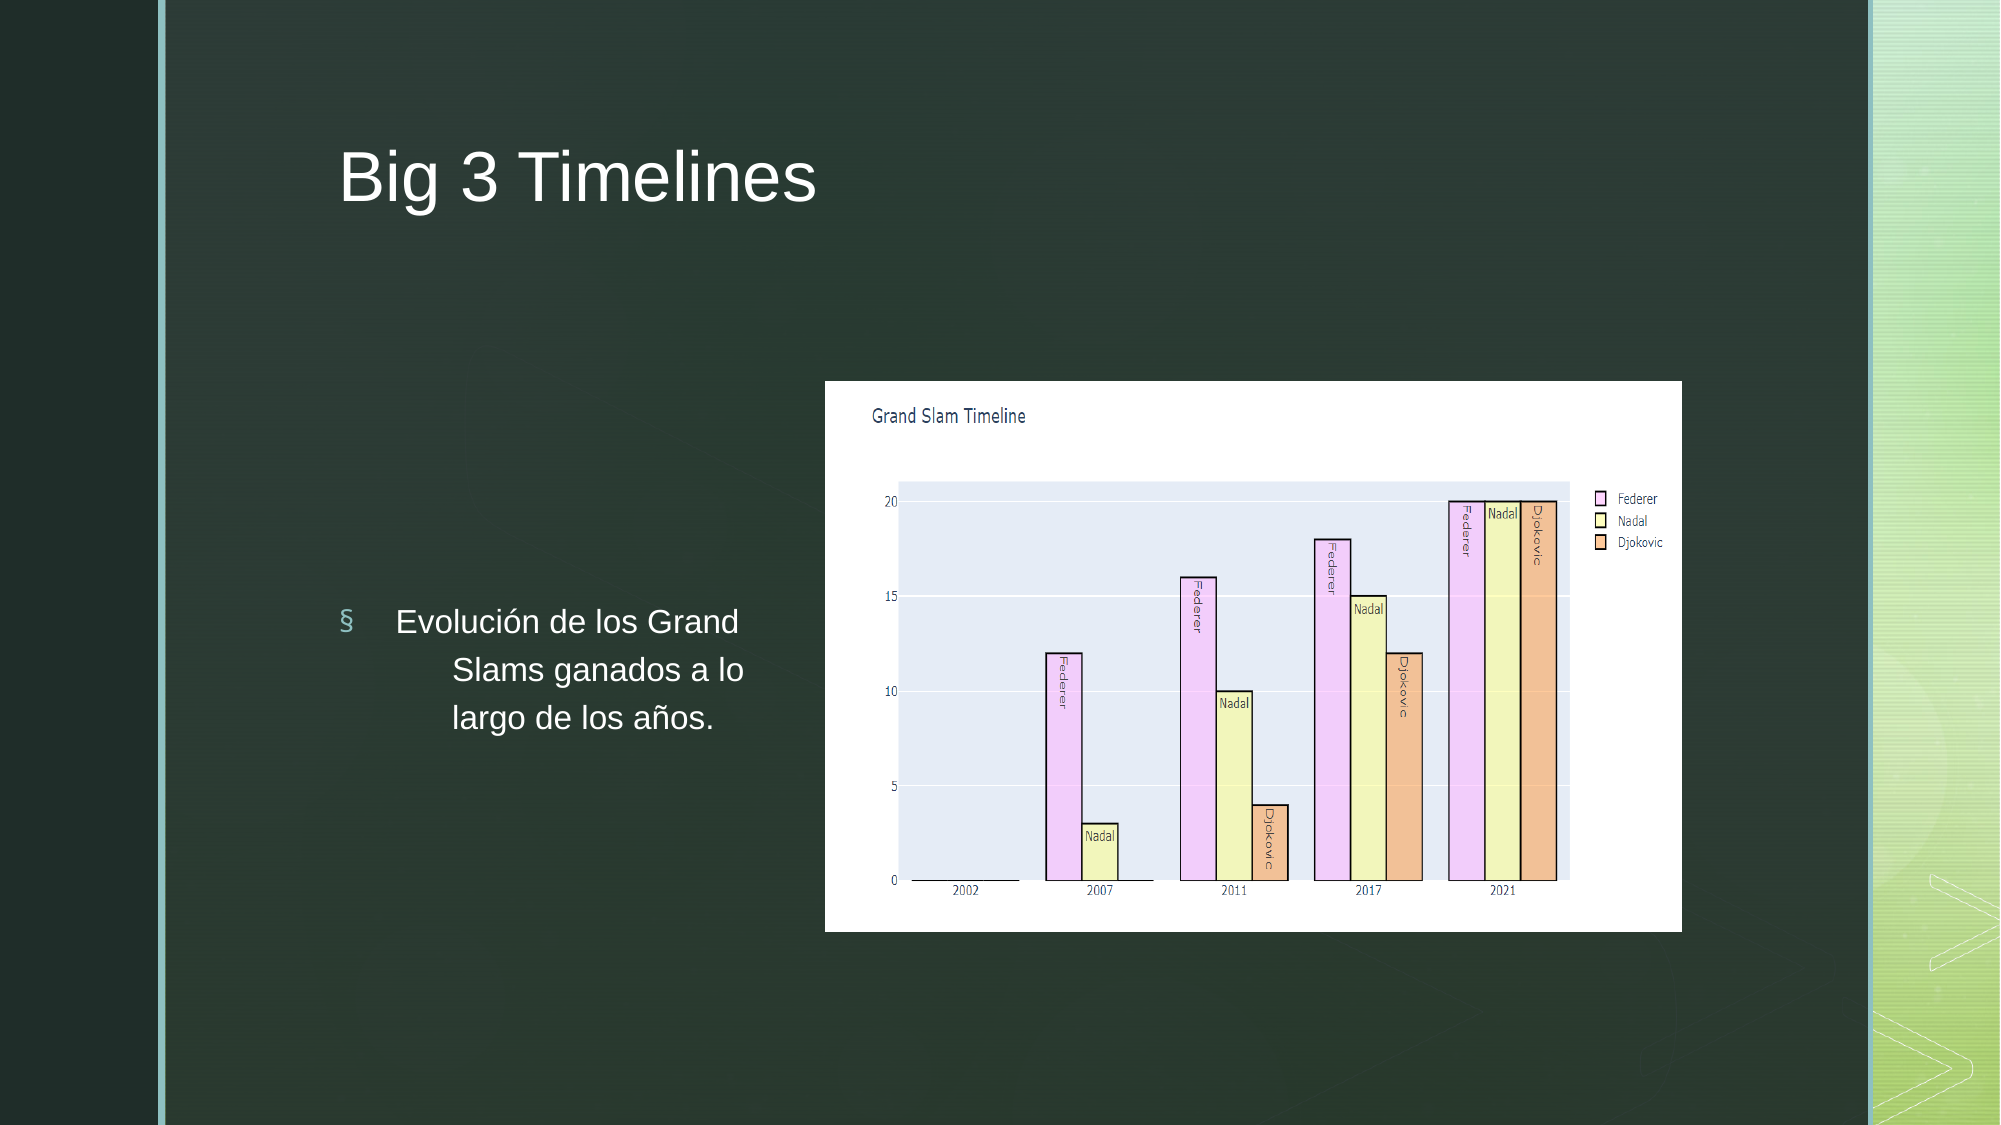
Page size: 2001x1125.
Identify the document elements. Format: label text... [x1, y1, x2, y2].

title Big 3 Timelines [323, 132, 1736, 310]
picture [1873, 0, 2000, 1125]
text_box [0, 0, 1873, 1125]
list Evolución de los Grand Slams ganados a lo largo de los años. [324, 336, 761, 993]
picture [825, 381, 1682, 932]
